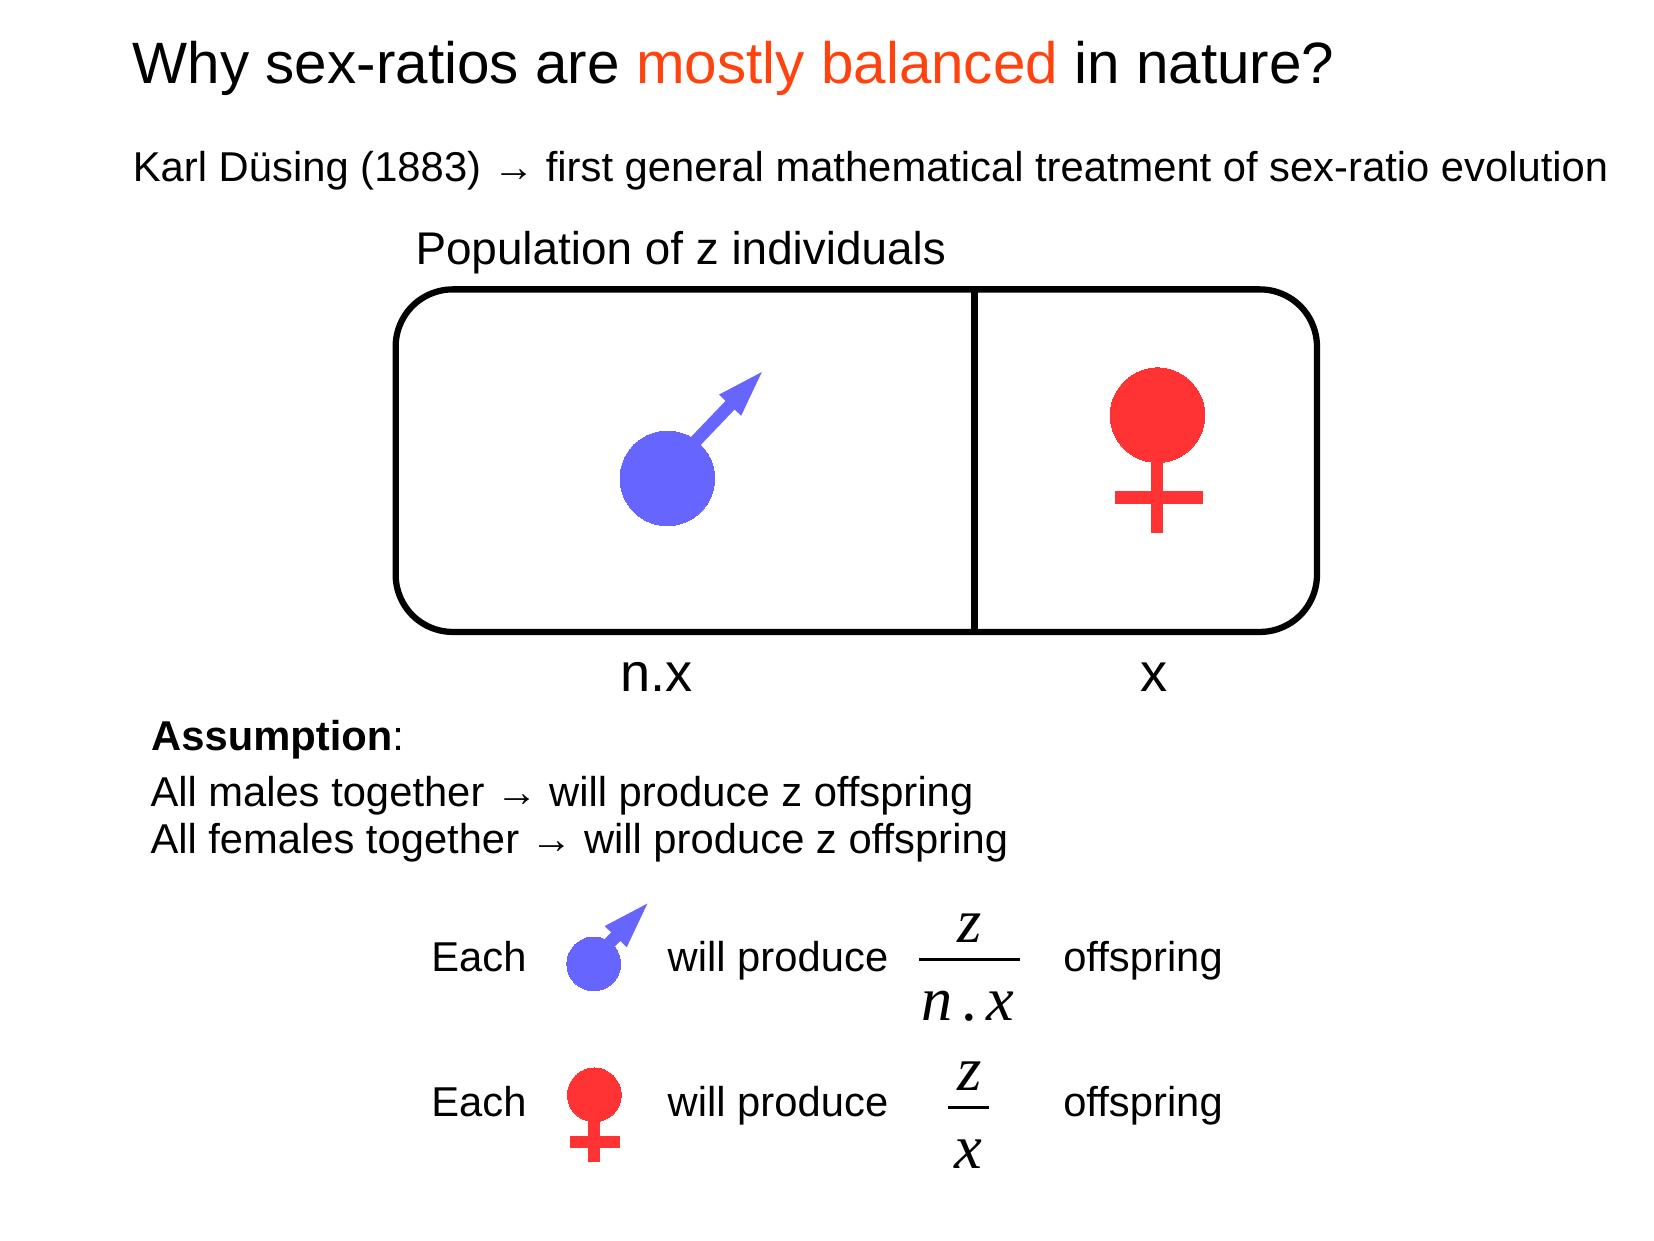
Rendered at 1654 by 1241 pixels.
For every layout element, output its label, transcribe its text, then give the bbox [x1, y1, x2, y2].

text_box [567, 1067, 622, 1122]
text_box Why sex-ratios are mostly balanced in nature? [118, 23, 1350, 104]
text_box Population of z individuals [400, 216, 1052, 334]
text_box Each [416, 1071, 547, 1133]
chart [909, 886, 1029, 1071]
chart [938, 1133, 998, 1182]
text_box Assumption: [136, 705, 429, 768]
text_box [566, 937, 621, 991]
text_box Each [416, 926, 547, 988]
text_box will produce [652, 1071, 1022, 1133]
text_box offspring [1048, 926, 1258, 1035]
text_box will produce [652, 926, 1022, 988]
text_box Karl Düsing (1883) → first general mathematical treatment of sex-ratio evolution [118, 135, 1647, 198]
text_box offspring [1048, 1071, 1258, 1180]
text_box [395, 324, 971, 632]
text_box All males together → will produce z offspring All females together → will produce z offspring [135, 761, 1024, 870]
text_box x [1125, 635, 1197, 711]
text_box n.x [605, 635, 721, 721]
text_box [978, 289, 1317, 632]
